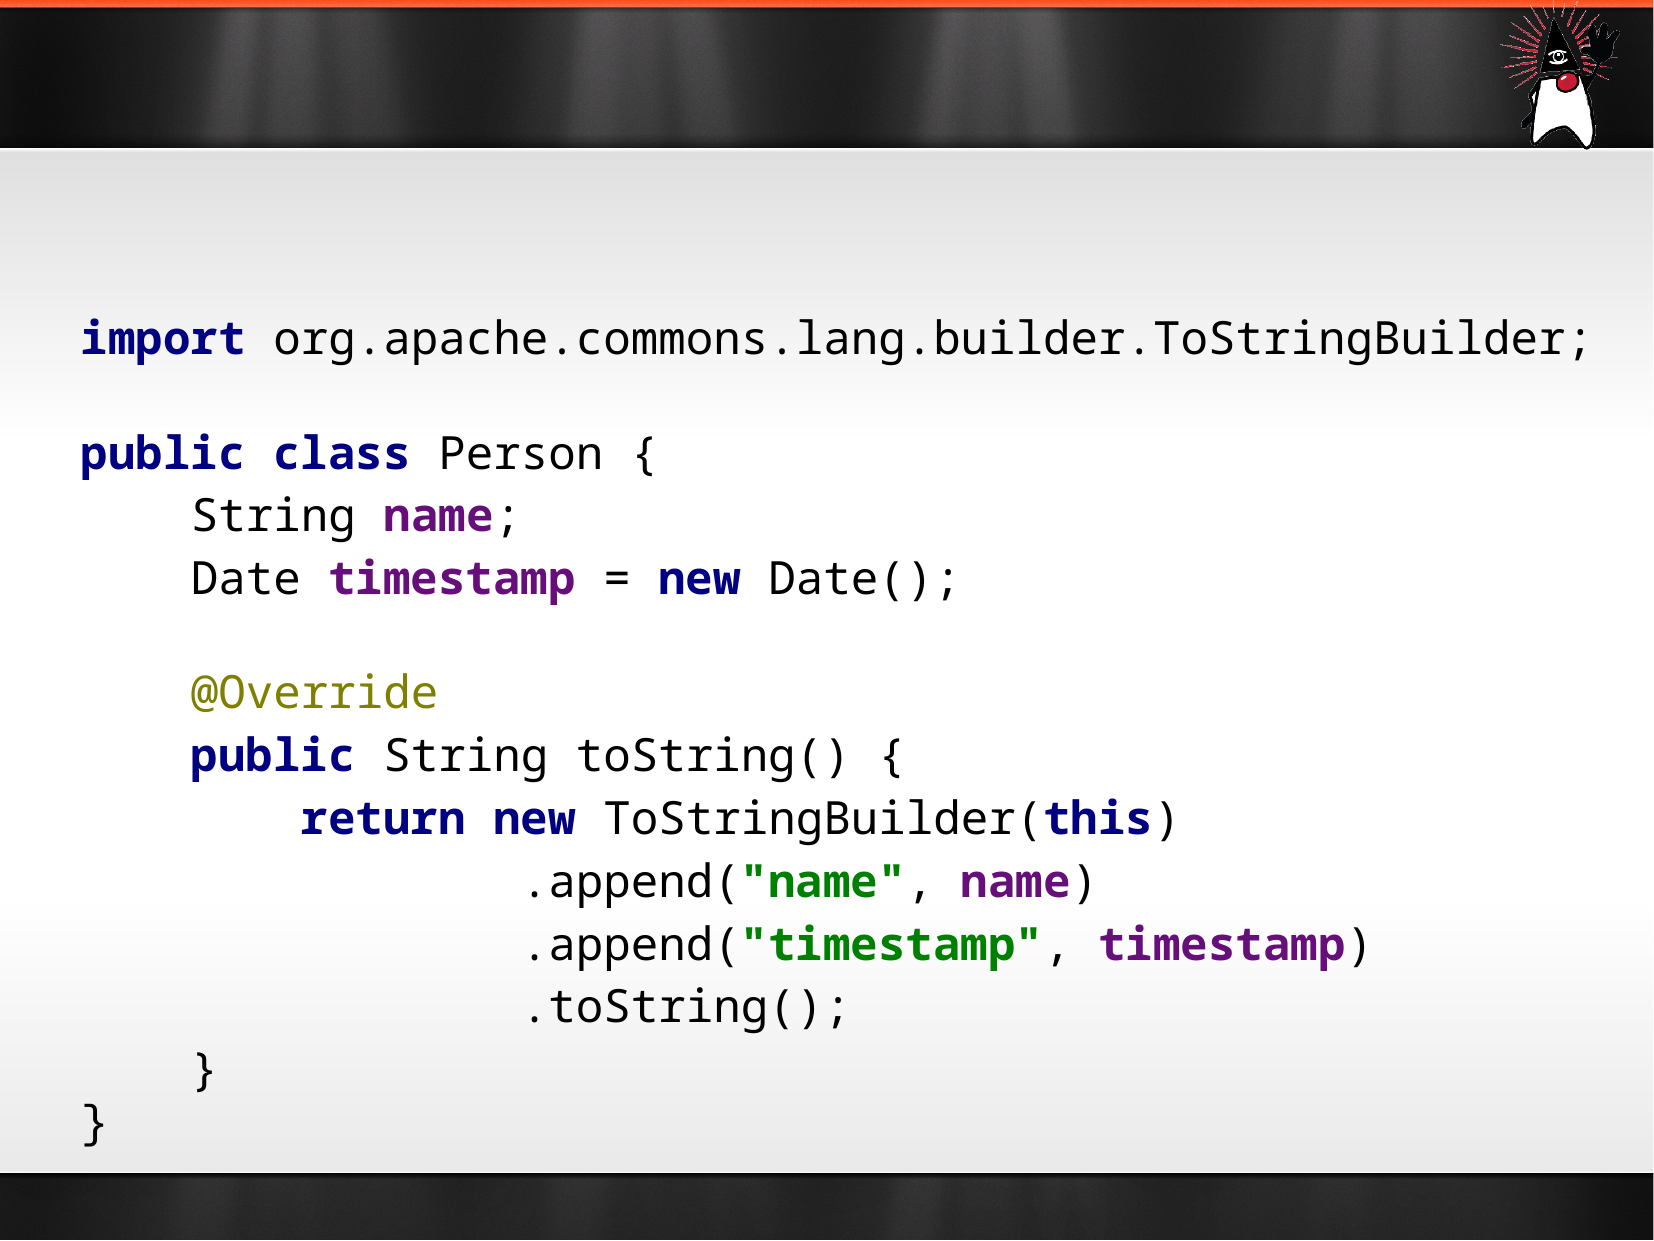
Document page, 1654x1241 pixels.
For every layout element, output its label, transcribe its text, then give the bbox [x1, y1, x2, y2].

subtitle import org.apache.commons.lang.builder.ToStringBuilder; public class Person { String name; Date timestamp = new Date(); @Override public String toString() { return new ToStringBuilder(this) .append("name", name) .append("timestamp", timestamp) .toString(); } } [80, 305, 1654, 1125]
picture [0, 0, 1654, 1240]
